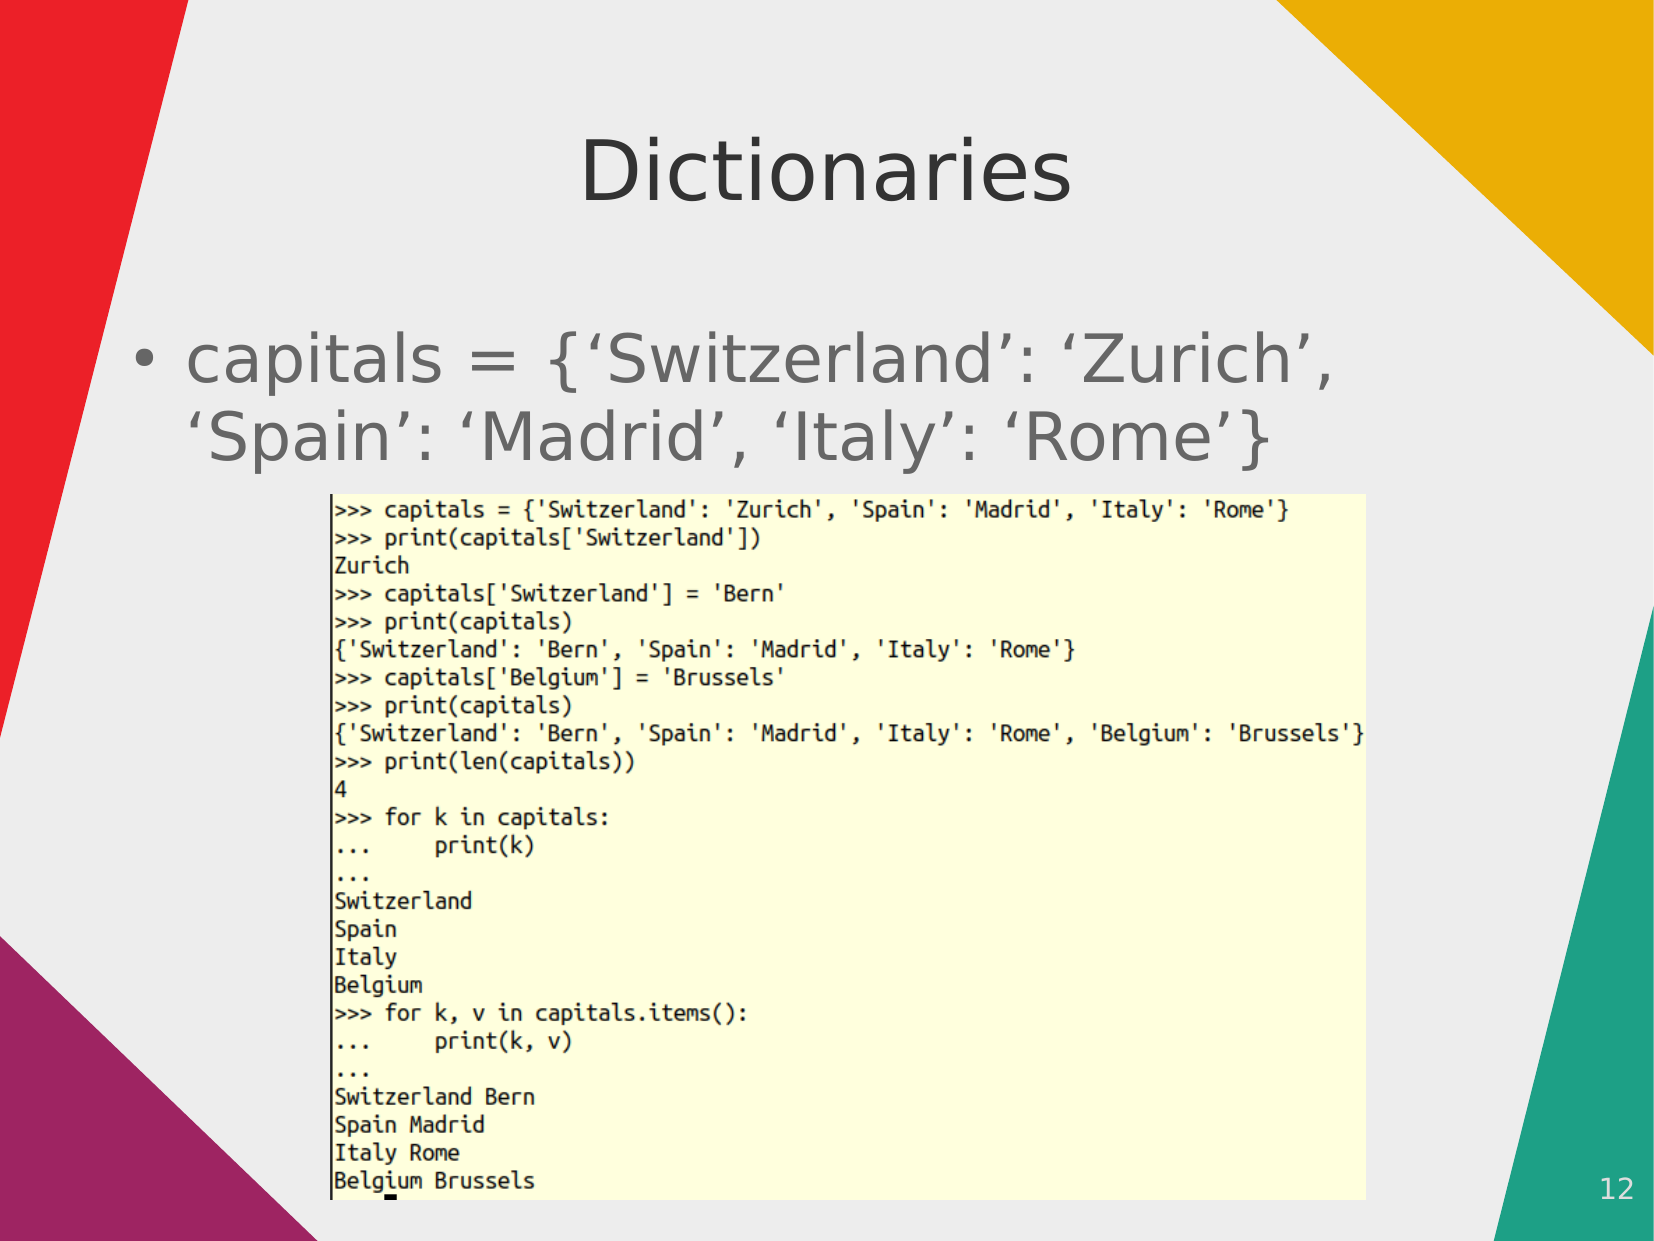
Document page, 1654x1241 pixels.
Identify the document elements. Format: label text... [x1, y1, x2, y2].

list capitals = {‘Switzerland’: ‘Zurich’, ‘Spain’: ‘Madrid’, ‘Italy’: ‘Rome’} [114, 320, 1539, 1014]
picture [330, 494, 1366, 1200]
title Dictionaries [114, 73, 1539, 271]
